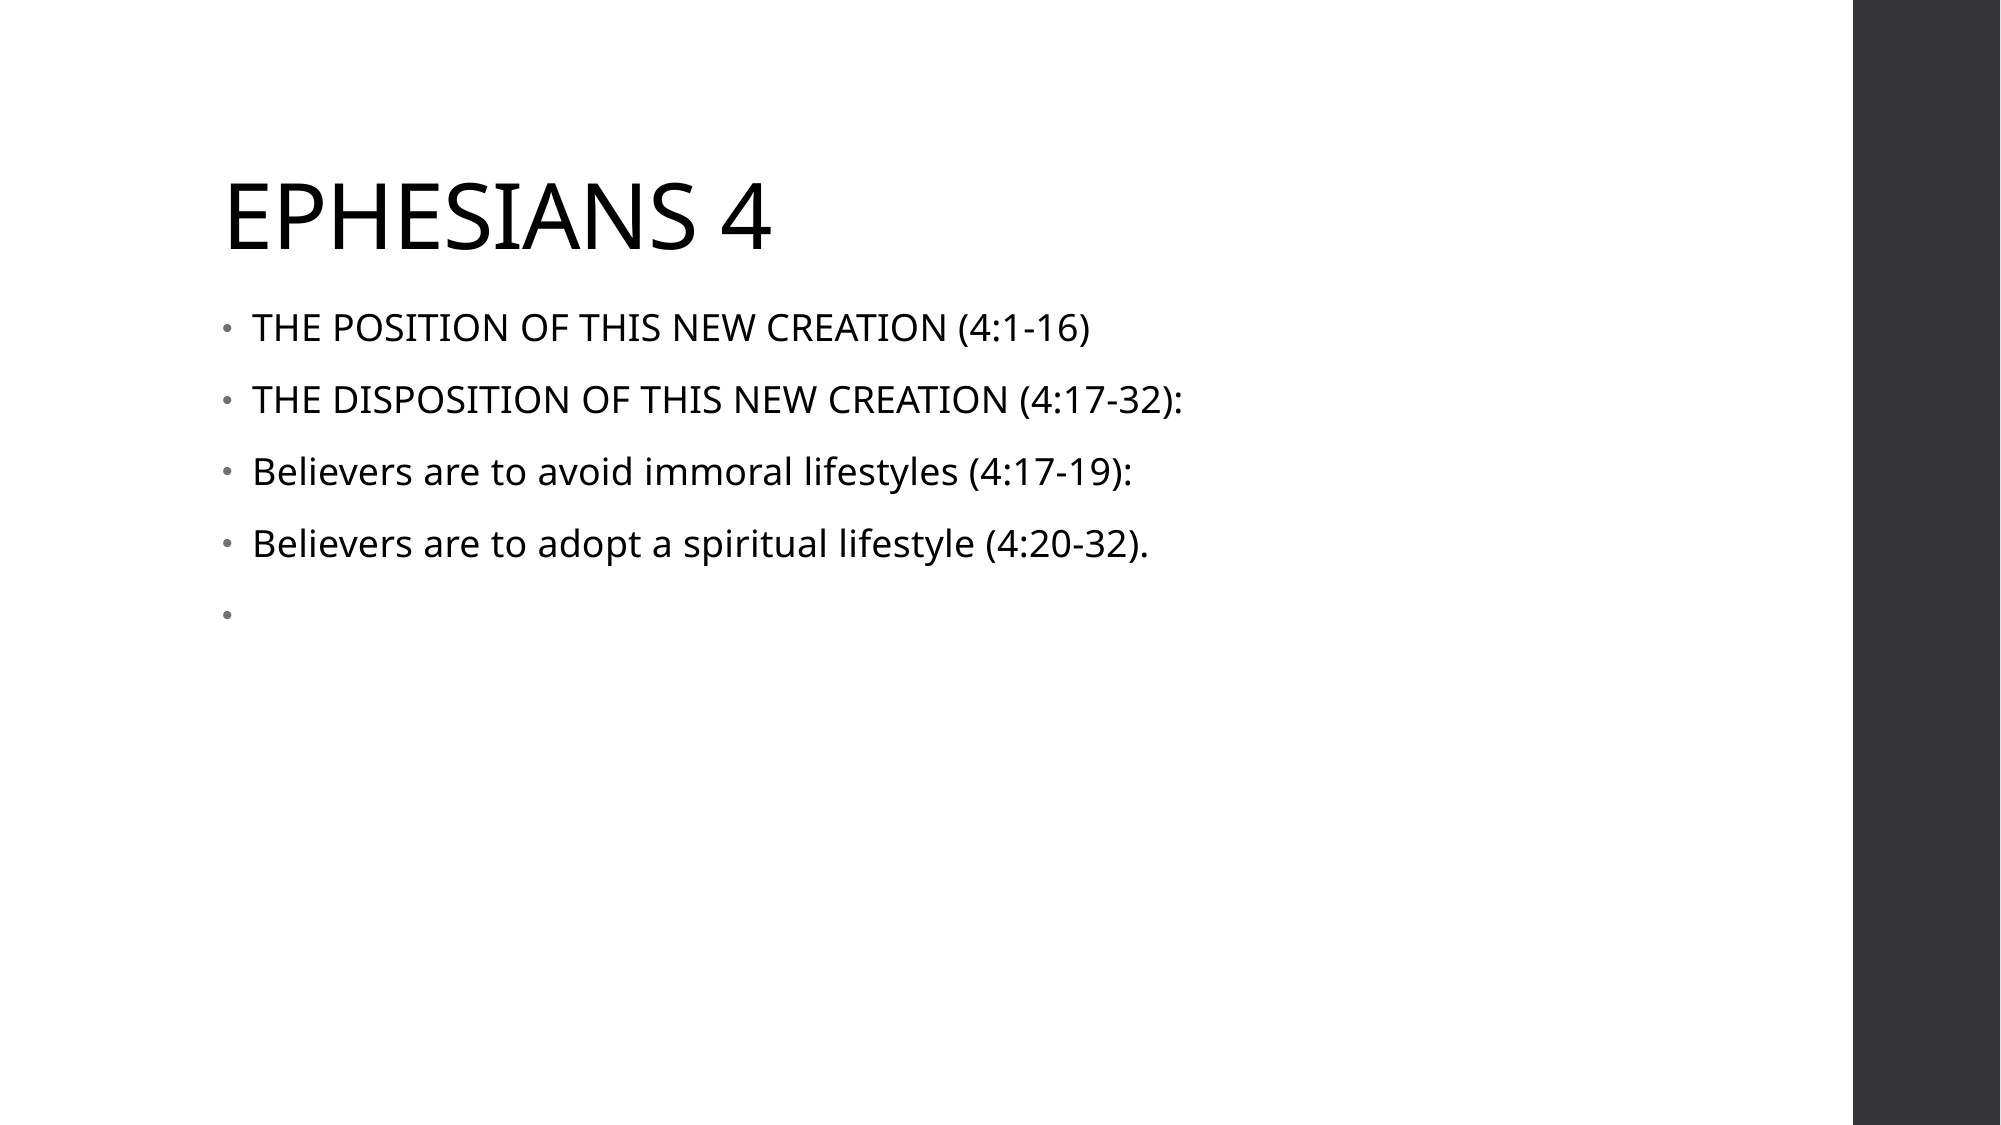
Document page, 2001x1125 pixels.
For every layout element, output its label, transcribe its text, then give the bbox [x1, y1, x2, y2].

list THE POSITION OF THIS NEW CREATION (4:1-16) THE DISPOSITION OF THIS NEW CREATION (4:17-32): Believers are to avoid immoral lifestyles (4:17-19): Believers are to adopt a spiritual lifestyle (4:20-32). [206, 299, 1617, 1014]
title EPHESIANS 4 [206, 60, 1797, 278]
